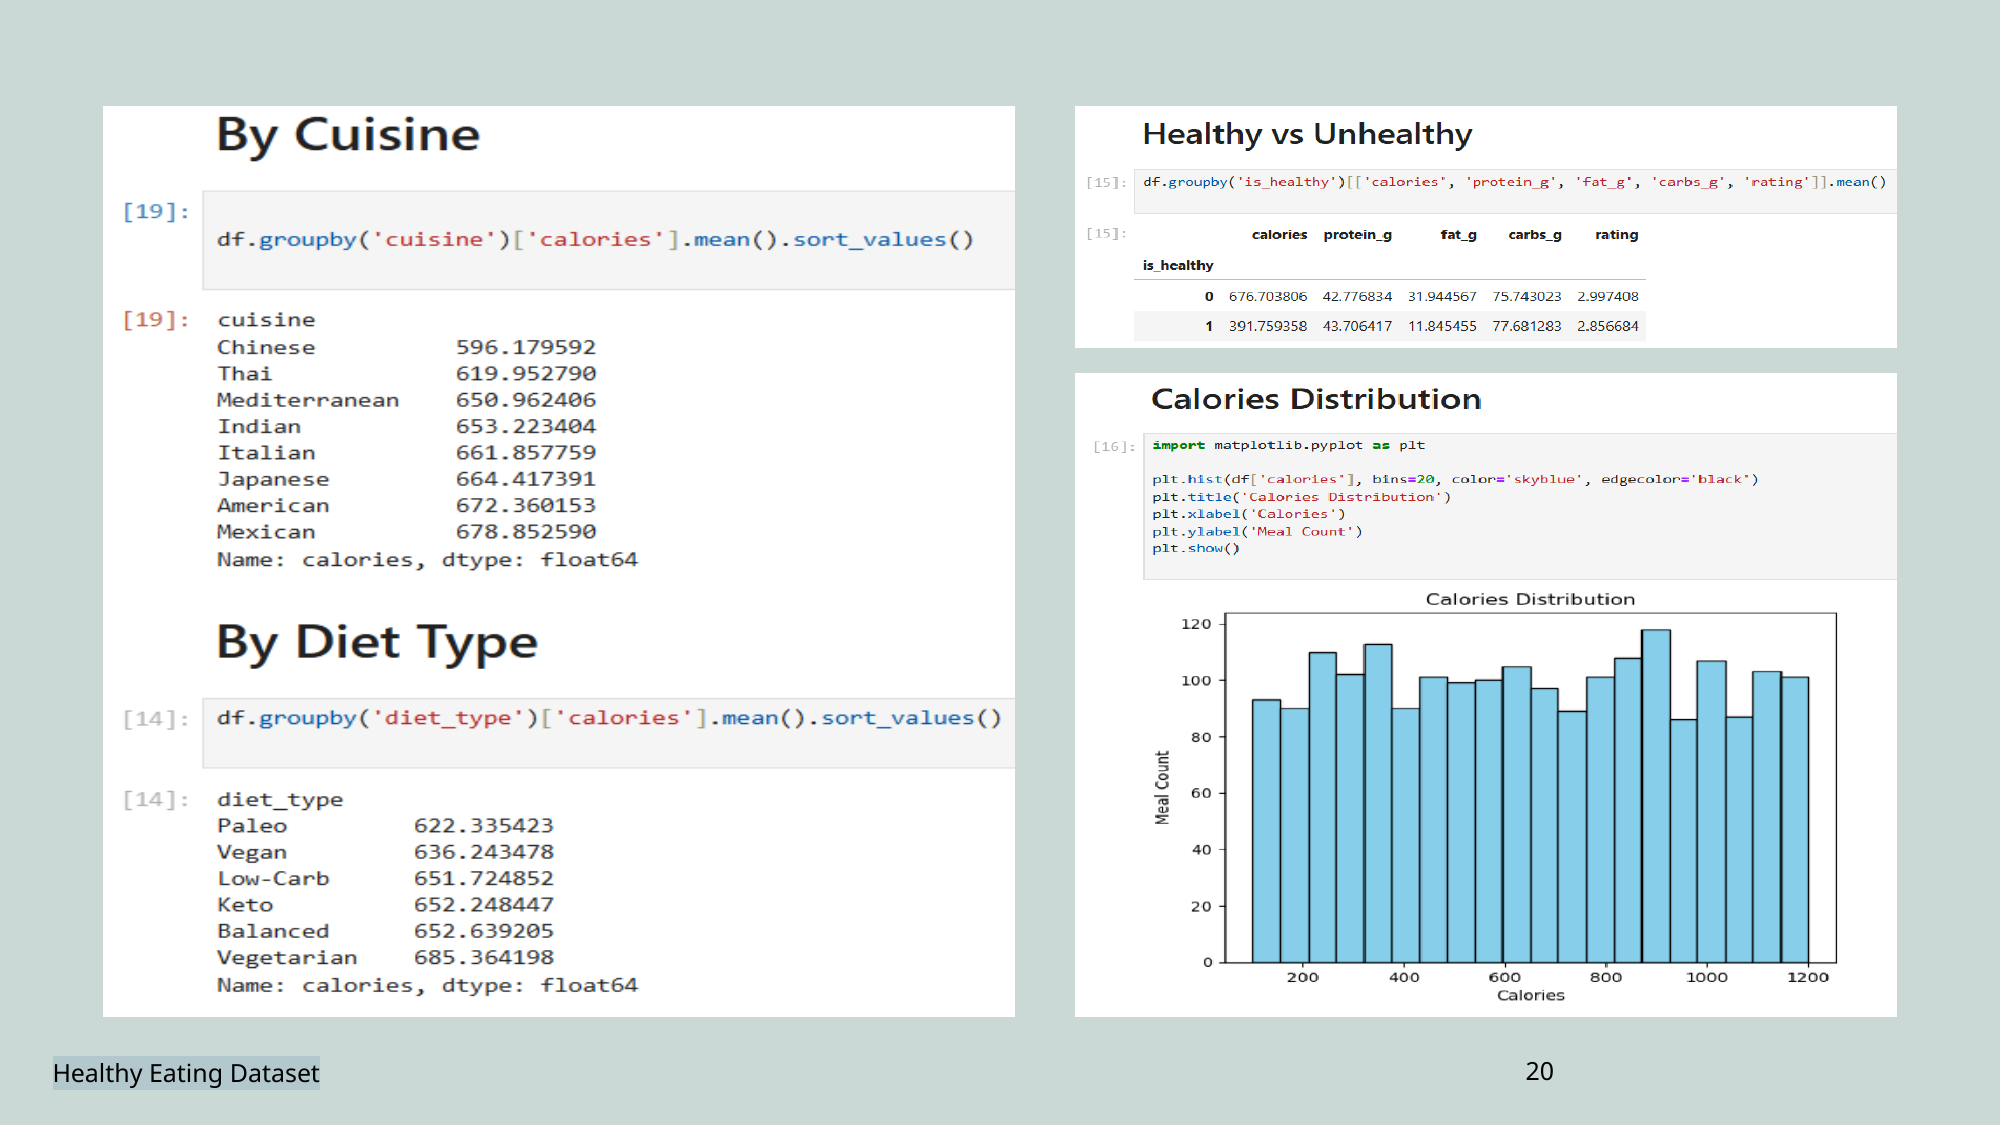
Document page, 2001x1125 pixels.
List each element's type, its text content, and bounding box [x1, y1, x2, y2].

picture [103, 106, 1015, 1017]
picture [1075, 373, 1897, 1017]
picture [1075, 106, 1897, 348]
text_box [1510, 1042, 1961, 1103]
text_box Healthy Eating Dataset [37, 1042, 713, 1103]
